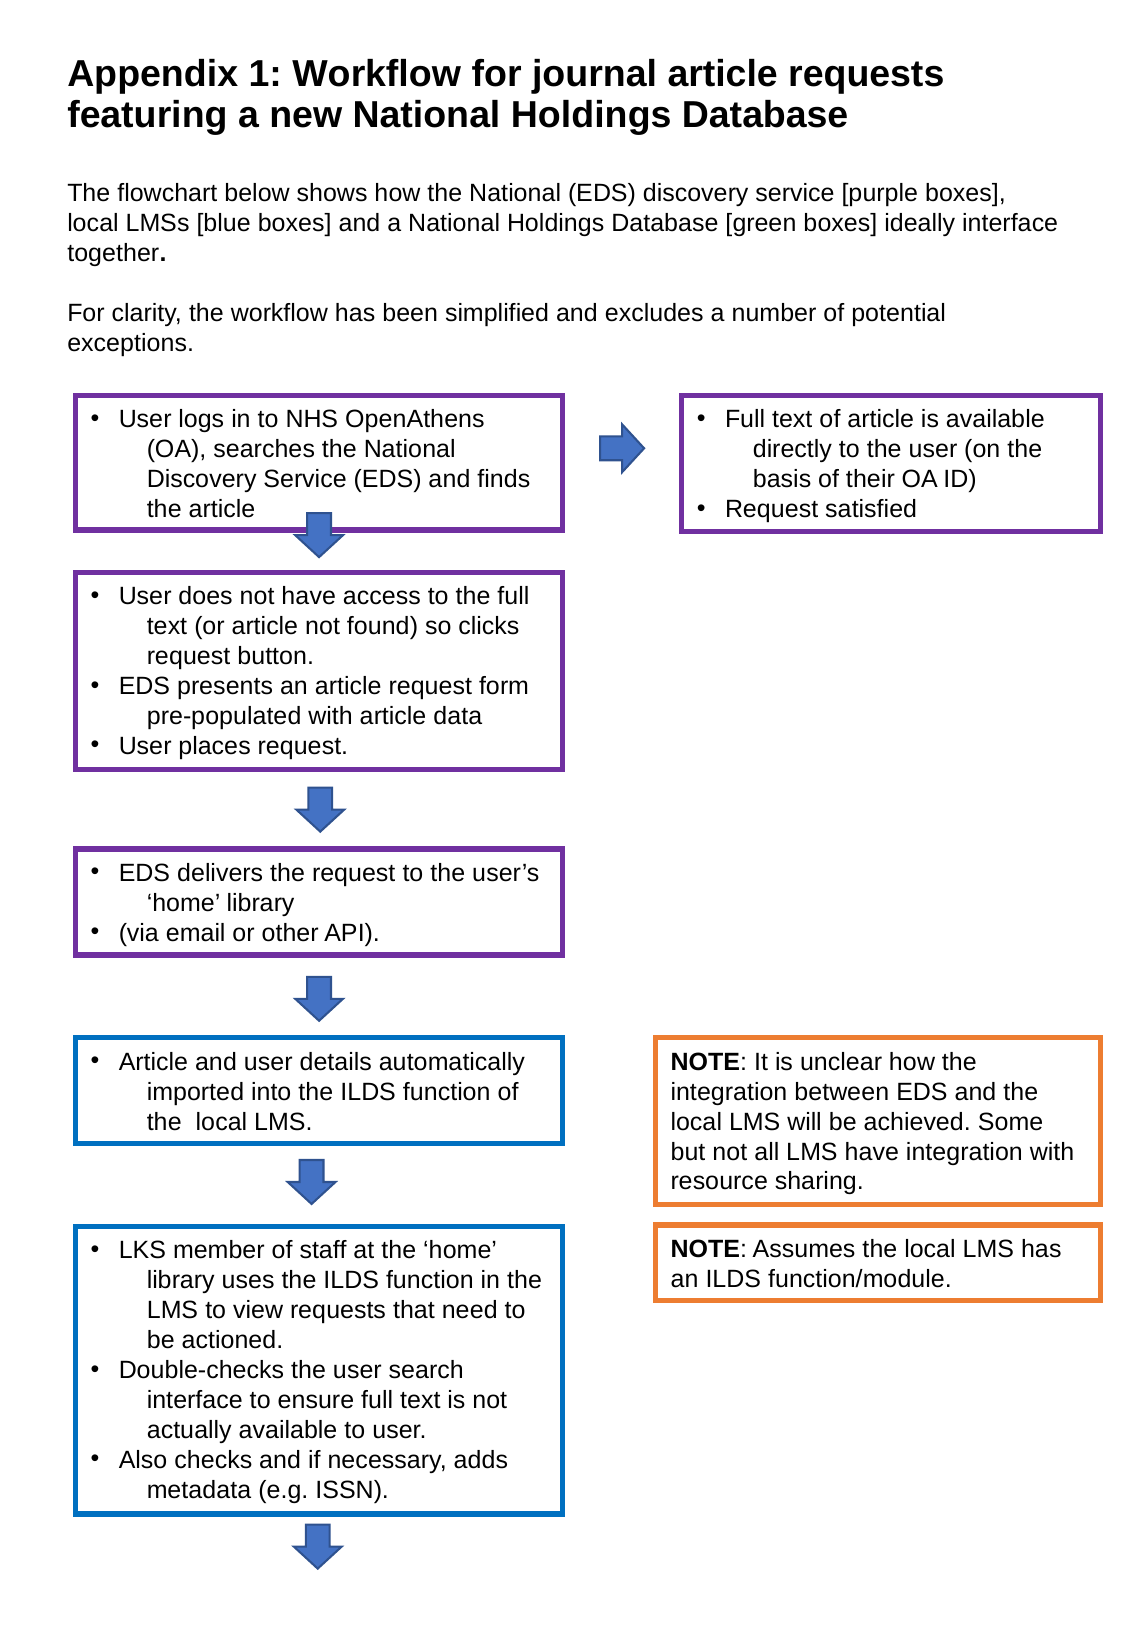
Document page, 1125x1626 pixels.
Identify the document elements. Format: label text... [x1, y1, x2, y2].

text_box NOTE: Assumes the local LMS has an ILDS function/module. [655, 1224, 1101, 1301]
text_box [293, 1524, 342, 1569]
text_box User logs in to NHS OpenAthens (OA), searches the National Discovery Service (EDS) and finds the article [75, 395, 563, 502]
text_box [287, 1160, 336, 1204]
text_box [295, 976, 343, 1021]
title Appendix 1: Workflow for journal article requests featuring a new National Holdings Database [52, 29, 1023, 139]
text_box The flowchart below shows how the National (EDS) discovery service [purple boxes], local LMSs [blue boxes] and a National Holdings Database [green boxes] ideally interface together. For clarity, the workflow has been simplified and excludes a number of potential exceptions. [52, 139, 1076, 367]
text_box [295, 513, 343, 558]
text_box LKS member of staff at the ‘home’ library uses the ILDS function in the LMS to view requests that need to be actioned. Double-checks the user search interface to ensure full text is not actually available to user. Also checks and if necessary, adds metadata (e.g. ISSN). [75, 1226, 563, 1515]
text_box NOTE: It is unclear how the integration between EDS and the local LMS will be achieved. Some but not all LMS have integration with resource sharing. [655, 1037, 1101, 1205]
text_box User does not have access to the full text (or article not found) so clicks request button. EDS presents an article request form pre-populated with article data User places request. [75, 572, 563, 770]
text_box [296, 787, 345, 832]
text_box [600, 424, 645, 473]
text_box Full text of article is available directly to the user (on the basis of their OA ID) Request satisfied [681, 395, 1101, 532]
text_box Article and user details automatically imported into the ILDS function of the local LMS. [75, 1037, 563, 1144]
text_box EDS delivers the request to the user’s ‘home’ library (via email or other API). [75, 848, 563, 955]
